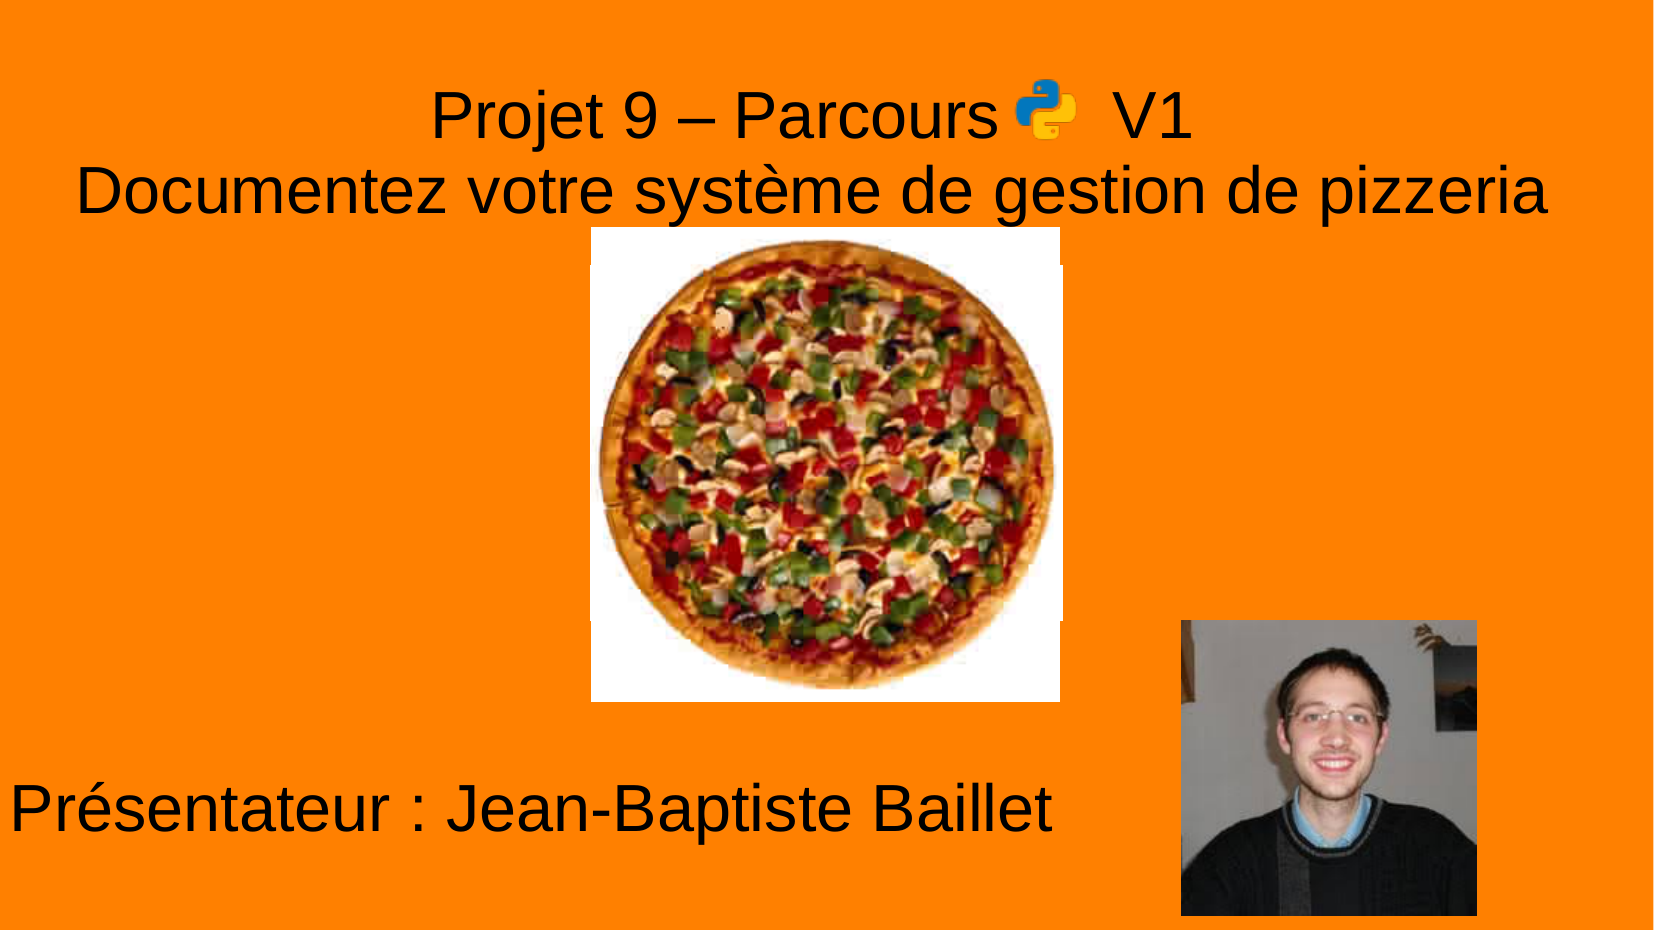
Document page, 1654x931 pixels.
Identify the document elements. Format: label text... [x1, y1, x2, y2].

title Projet 9 – Parcours V1 Documentez votre système de gestion de pizzeria [68, 40, 1557, 266]
list Présentateur : Jean-Baptiste Baillet [0, 771, 1241, 931]
picture [590, 227, 1063, 703]
picture [1009, 72, 1085, 148]
picture [1181, 620, 1477, 916]
